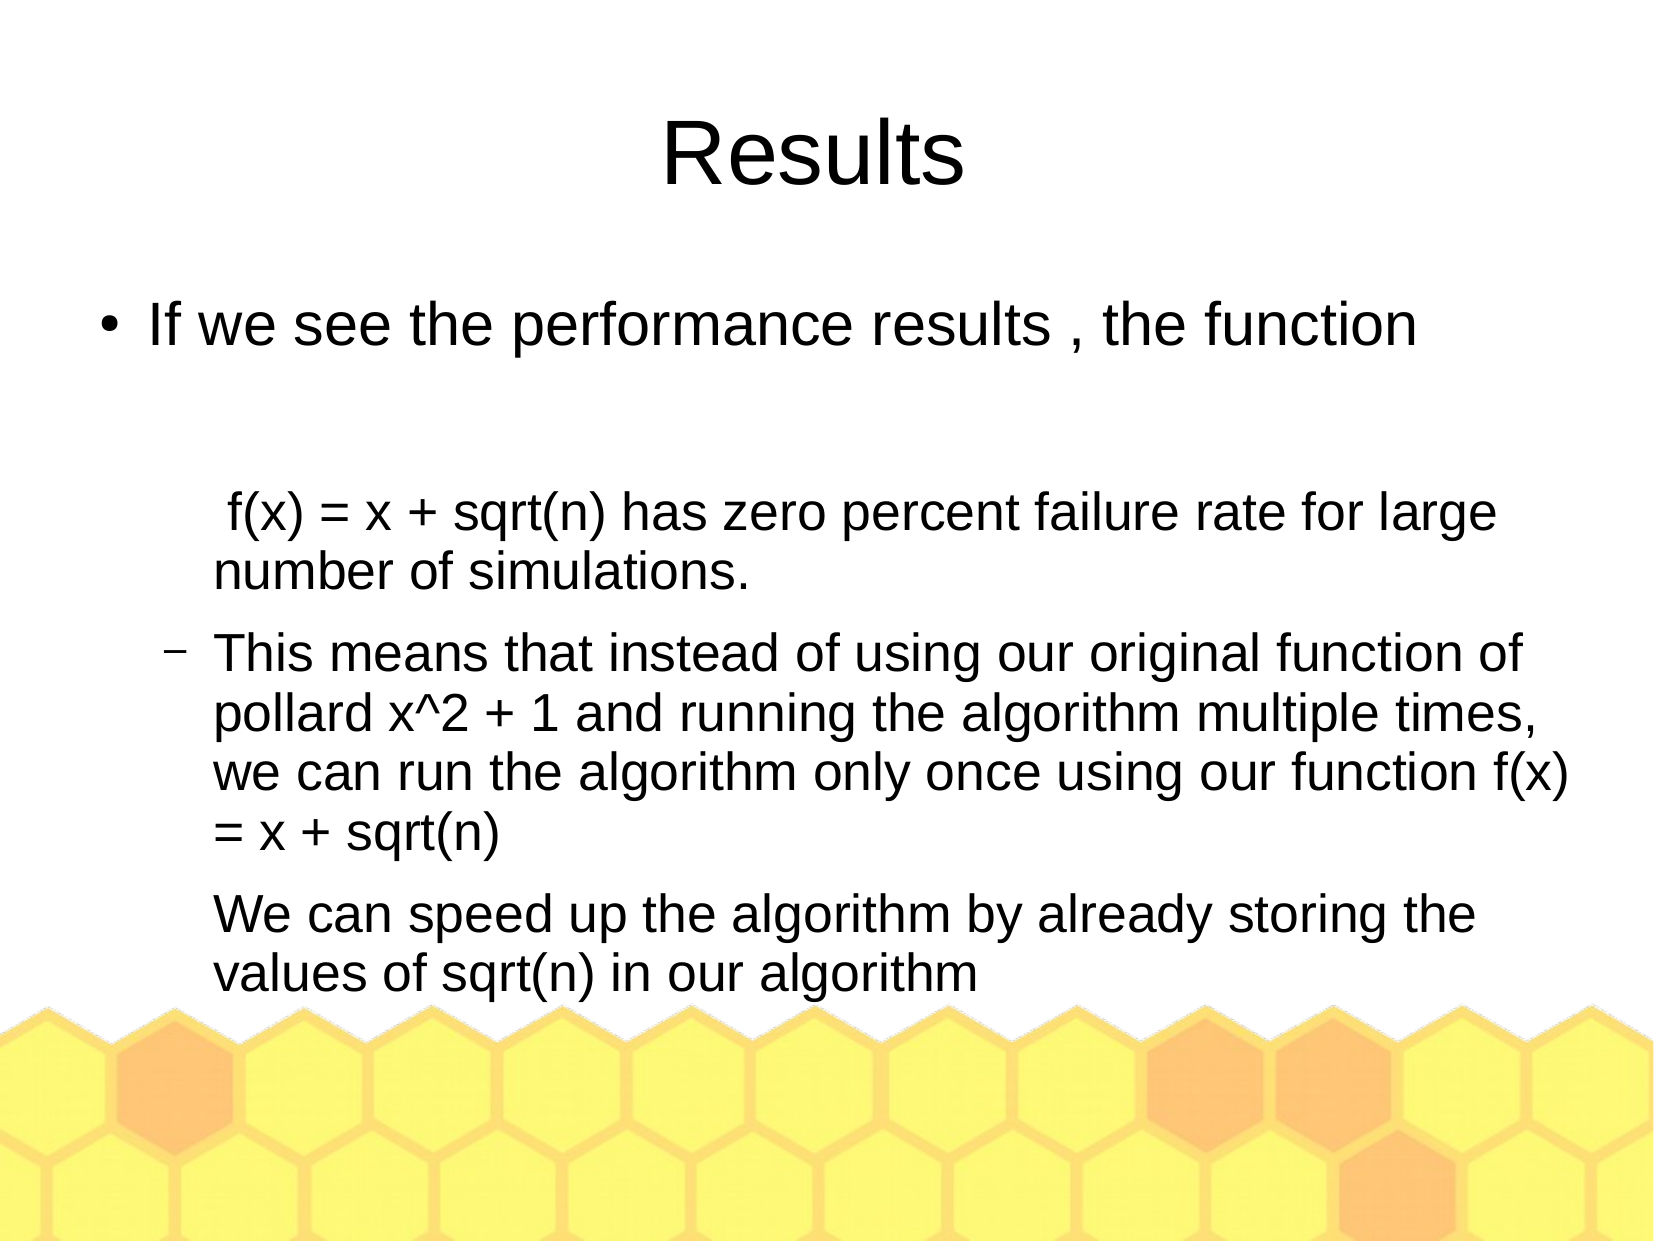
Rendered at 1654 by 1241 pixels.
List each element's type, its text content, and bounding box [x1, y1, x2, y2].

title Results [82, 49, 1571, 257]
picture [0, 1001, 1654, 1241]
list If we see the performance results , the function f(x) = x + sqrt(n) has zero percent failure rate for large number of simulations. This means that instead of using our original function of pollard x^2 + 1 and running the algorithm multiple times, we can run the algorithm only once using our function f(x) = x + sqrt(n) We can speed up the algorithm by already storing the values of sqrt(n) in our algorithm [82, 290, 1571, 1010]
